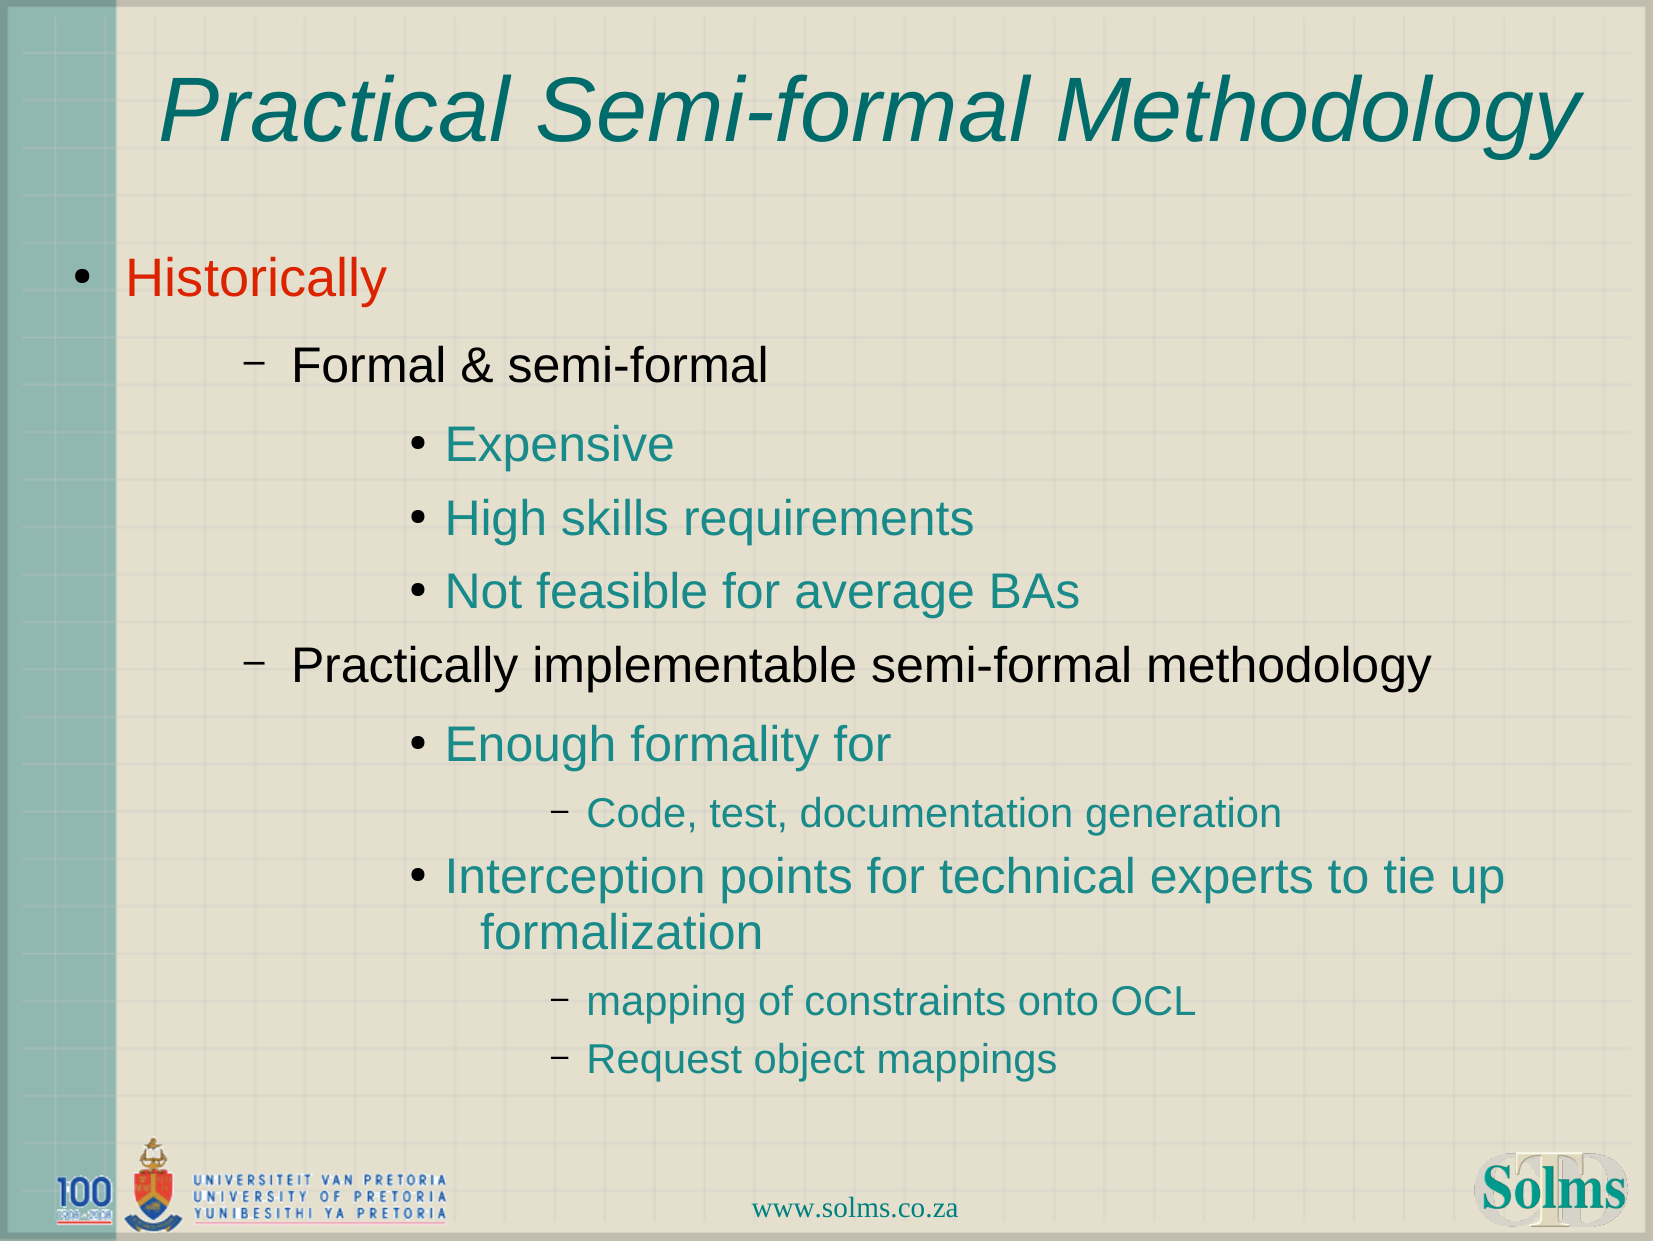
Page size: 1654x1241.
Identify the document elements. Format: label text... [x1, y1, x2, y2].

title Practical Semi-formal Methodology [112, 26, 1629, 193]
list Historically Formal & semi-formal Expensive High skills requirements Not feasible for average BAs Practically implementable semi-formal methodology Enough formality for Code, test, documentation generation Interception points for technical experts to tie up formalization mapping of constraints onto OCL Request object mappings [54, 247, 1571, 1083]
picture [0, 0, 1654, 1241]
